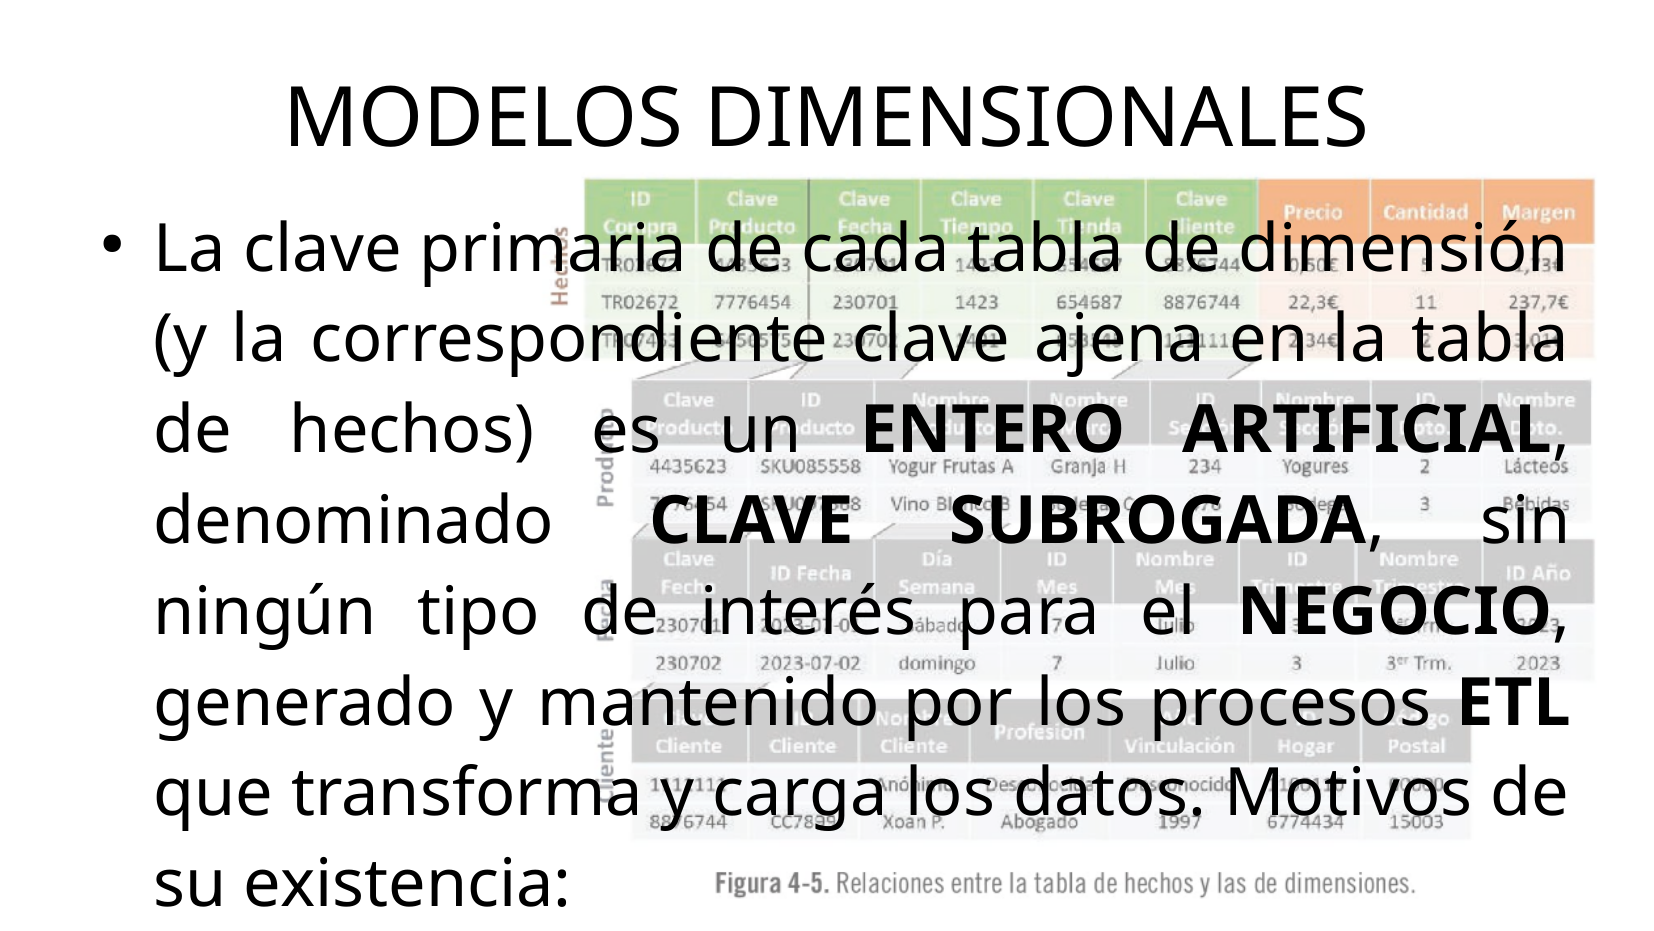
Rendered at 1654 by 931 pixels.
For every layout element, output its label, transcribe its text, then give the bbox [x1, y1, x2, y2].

list La clave primaria de cada tabla de dimensión (y la correspondiente clave ajena en la tabla de hechos) es un ENTERO ARTIFICIAL, denominado CLAVE SUBROGADA, sin ningún tipo de interés para el NEGOCIO, generado y mantenido por los procesos ETL que transforma y carga los datos. Motivos de su existencia: [82, 199, 1571, 928]
title MODELOS DIMENSIONALES [82, 37, 1571, 193]
picture [531, 147, 1624, 909]
